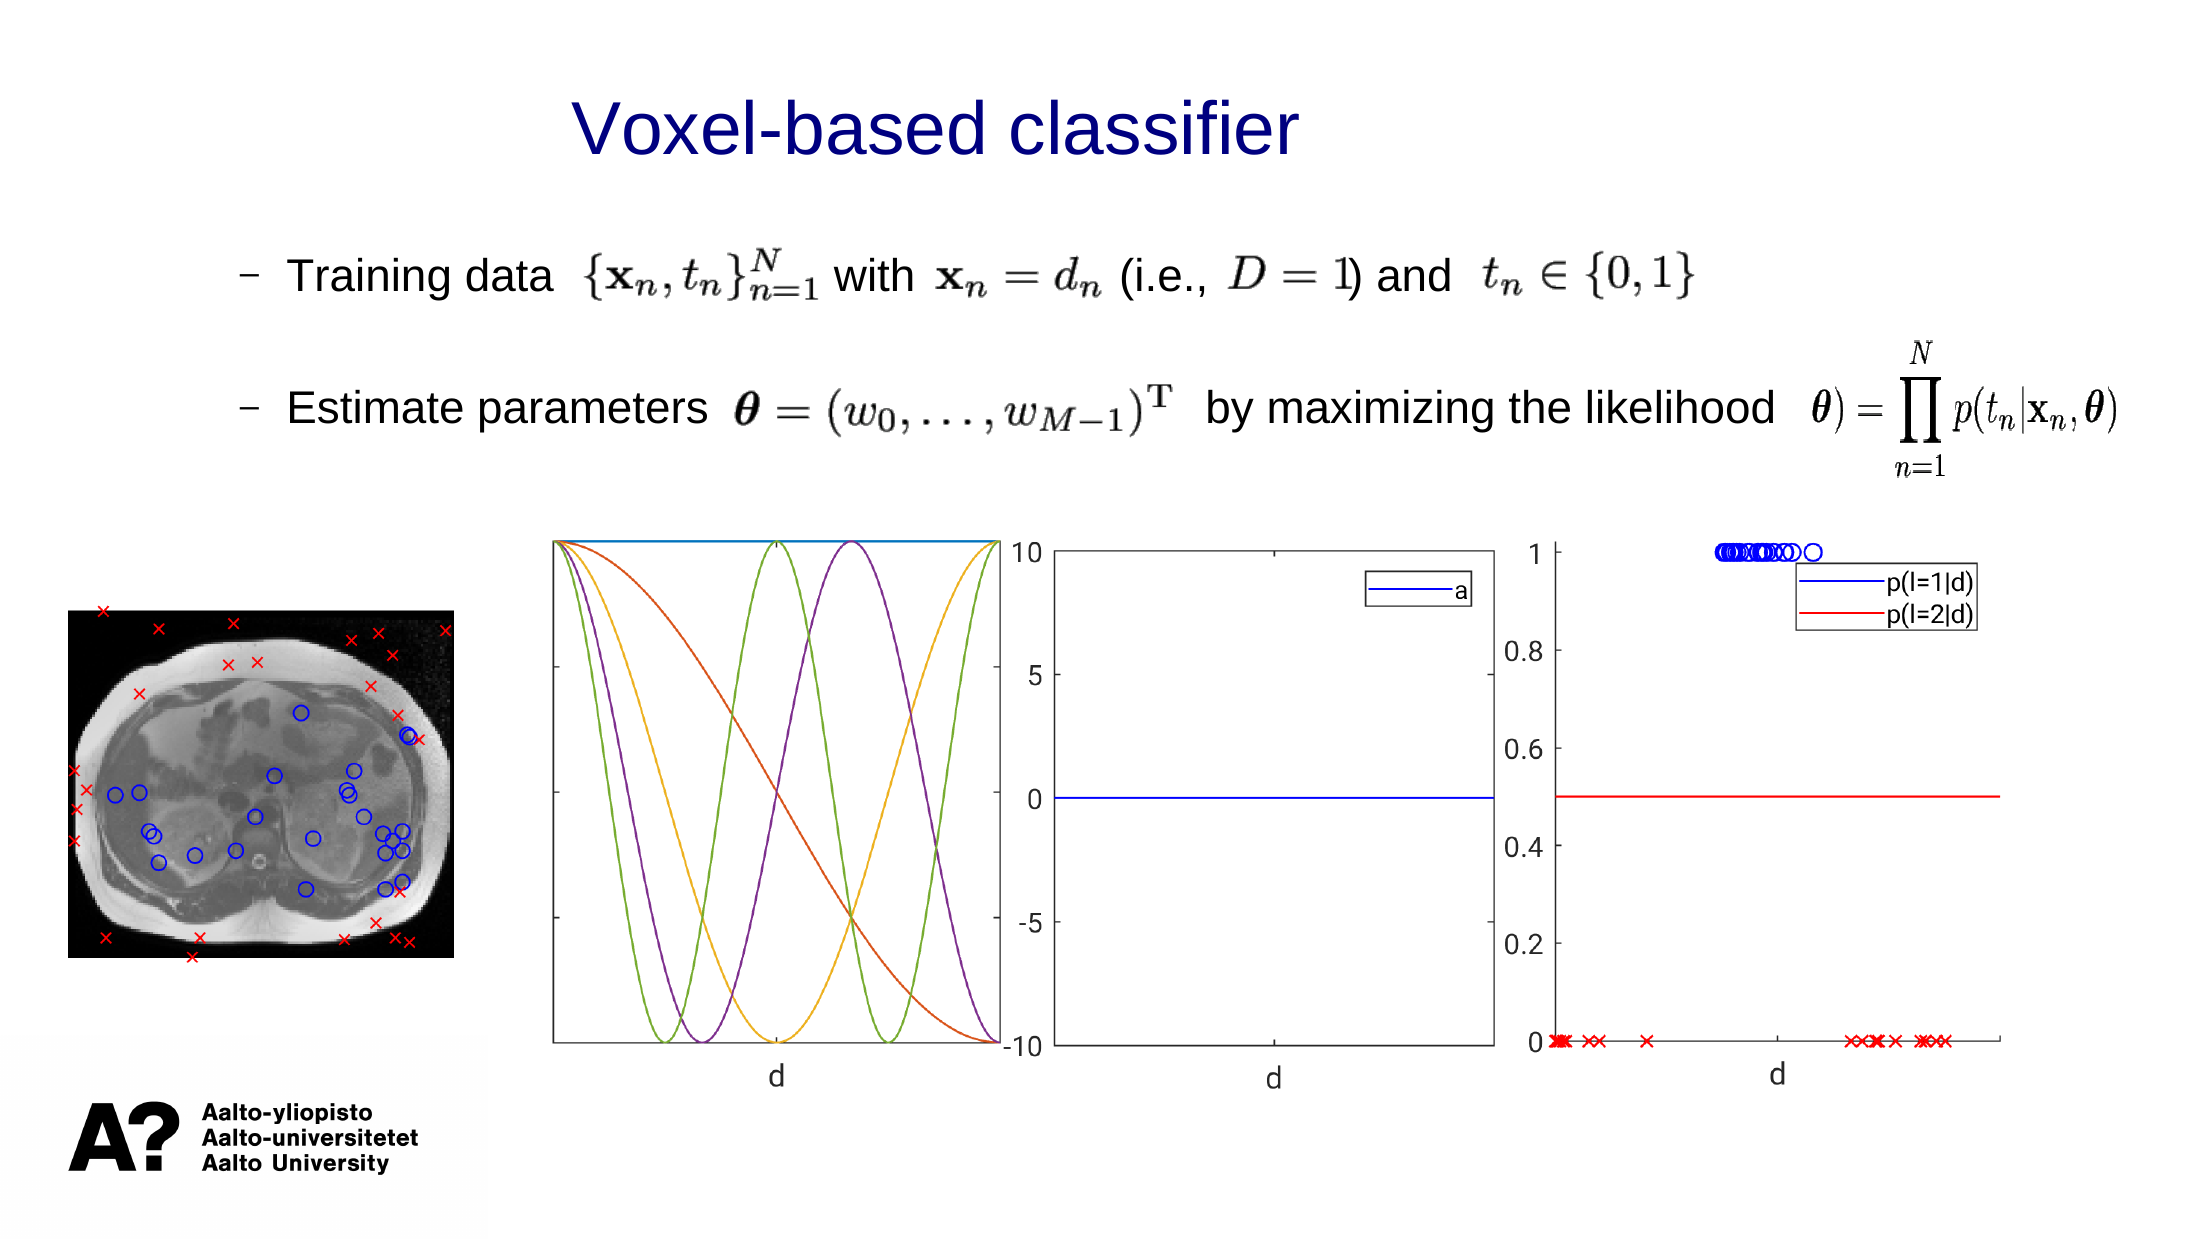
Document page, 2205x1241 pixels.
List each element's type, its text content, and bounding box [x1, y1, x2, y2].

picture [1003, 542, 1495, 1089]
picture [1475, 235, 1708, 339]
text_box Training data with (i.e., ) and Estimate parameters by maximizing the likelihood [149, 237, 2205, 523]
picture [726, 367, 1185, 481]
picture [552, 540, 1001, 1087]
picture [1505, 541, 2001, 1085]
title Voxel-based classifier [279, 65, 1593, 179]
picture [1805, 321, 2126, 524]
picture [0, 1035, 488, 1239]
picture [1219, 242, 1366, 299]
picture [928, 240, 1114, 338]
picture [68, 605, 454, 963]
picture [574, 232, 832, 344]
